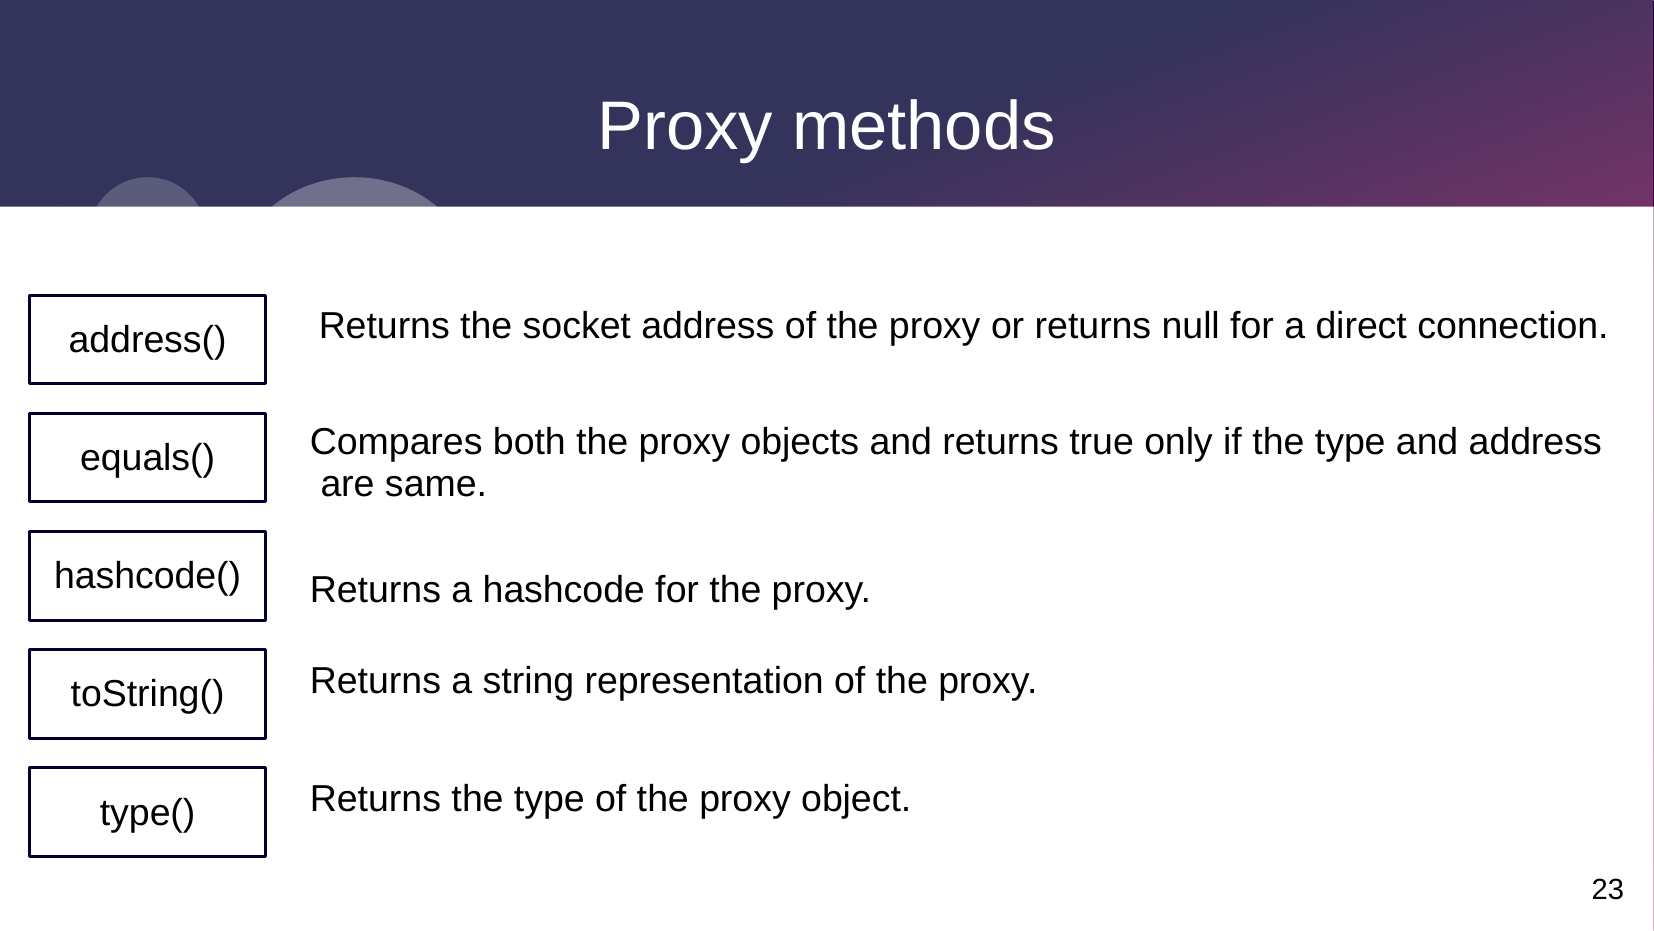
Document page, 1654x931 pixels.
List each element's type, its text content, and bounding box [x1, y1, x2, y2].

text_box Returns the socket address of the proxy or returns null for a direct connection. [303, 297, 1625, 384]
text_box Returns a hashcode for the proxy. [295, 561, 887, 618]
title Proxy methods [88, 44, 1565, 207]
text_box toString() [29, 649, 266, 739]
text_box type() [29, 767, 266, 857]
text_box equals() [29, 413, 266, 502]
text_box Returns a string representation of the proxy. [295, 651, 1053, 709]
text_box Returns the type of the proxy object. [295, 770, 927, 827]
text_box hashcode() [29, 531, 266, 621]
text_box address() [29, 295, 266, 384]
text_box Compares both the proxy objects and returns true only if the type and address are same. [295, 413, 1654, 502]
